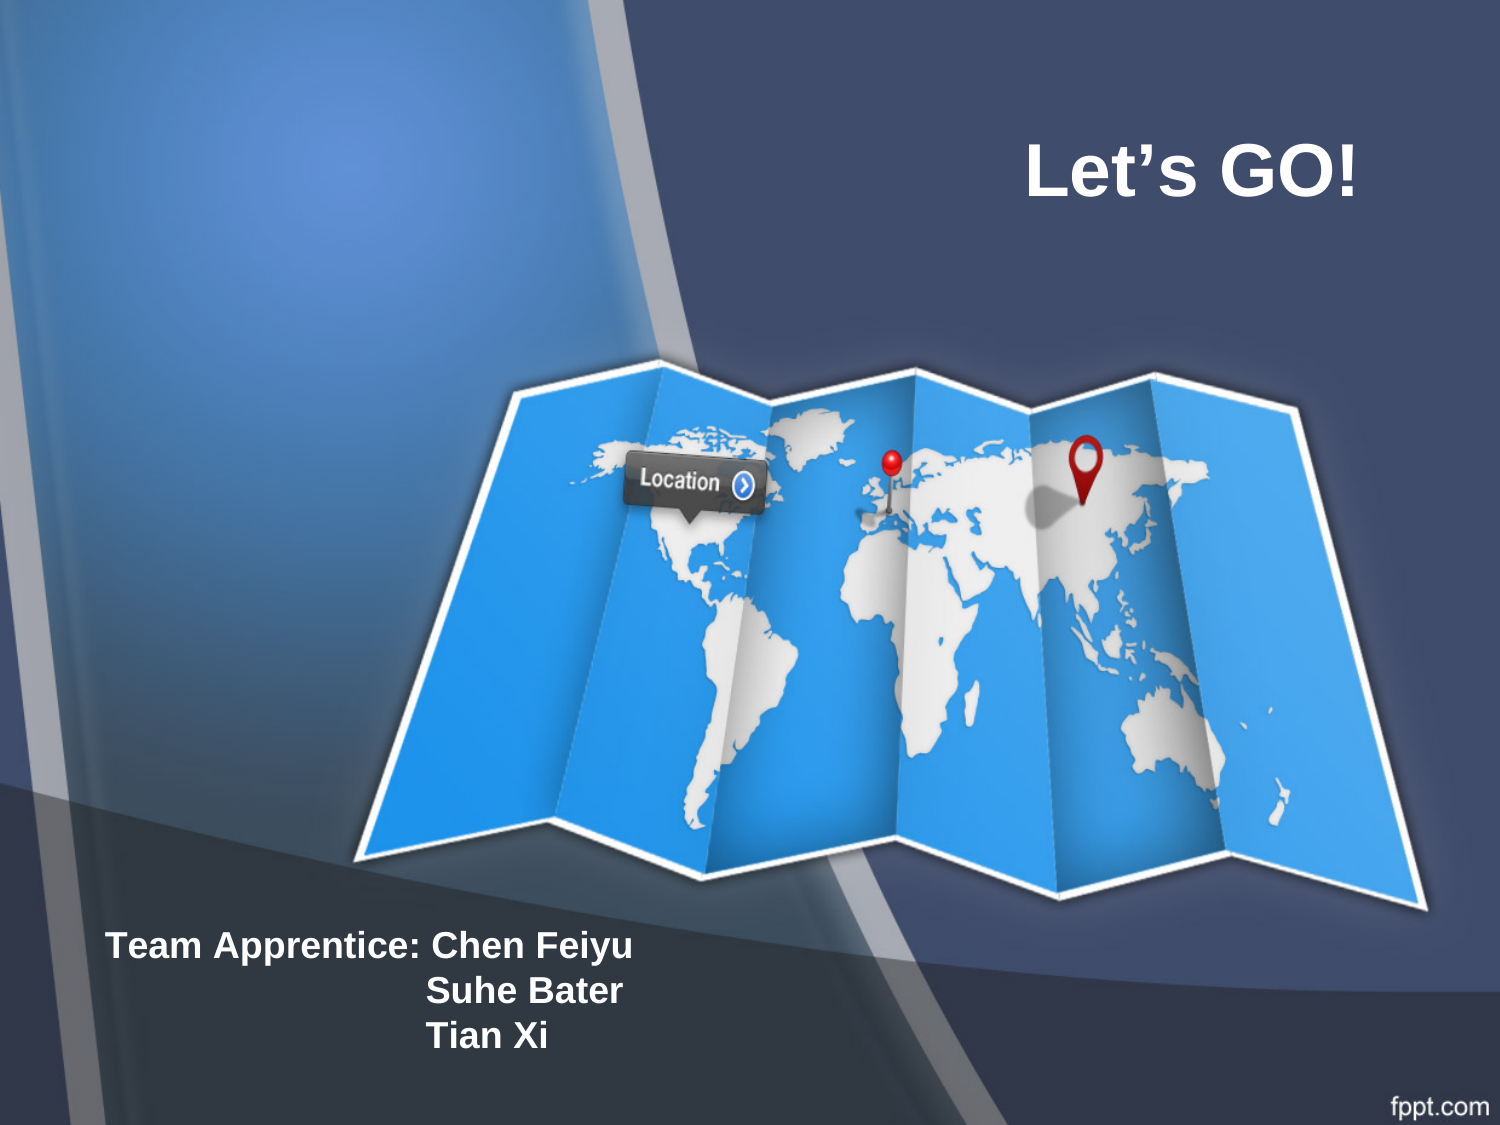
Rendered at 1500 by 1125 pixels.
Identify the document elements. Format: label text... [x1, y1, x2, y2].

title Let’s GO! [702, 113, 1377, 220]
picture [0, 0, 1500, 1125]
text_box Team Apprentice: Chen Feiyu Suhe Bater Tian Xi [90, 911, 658, 1065]
